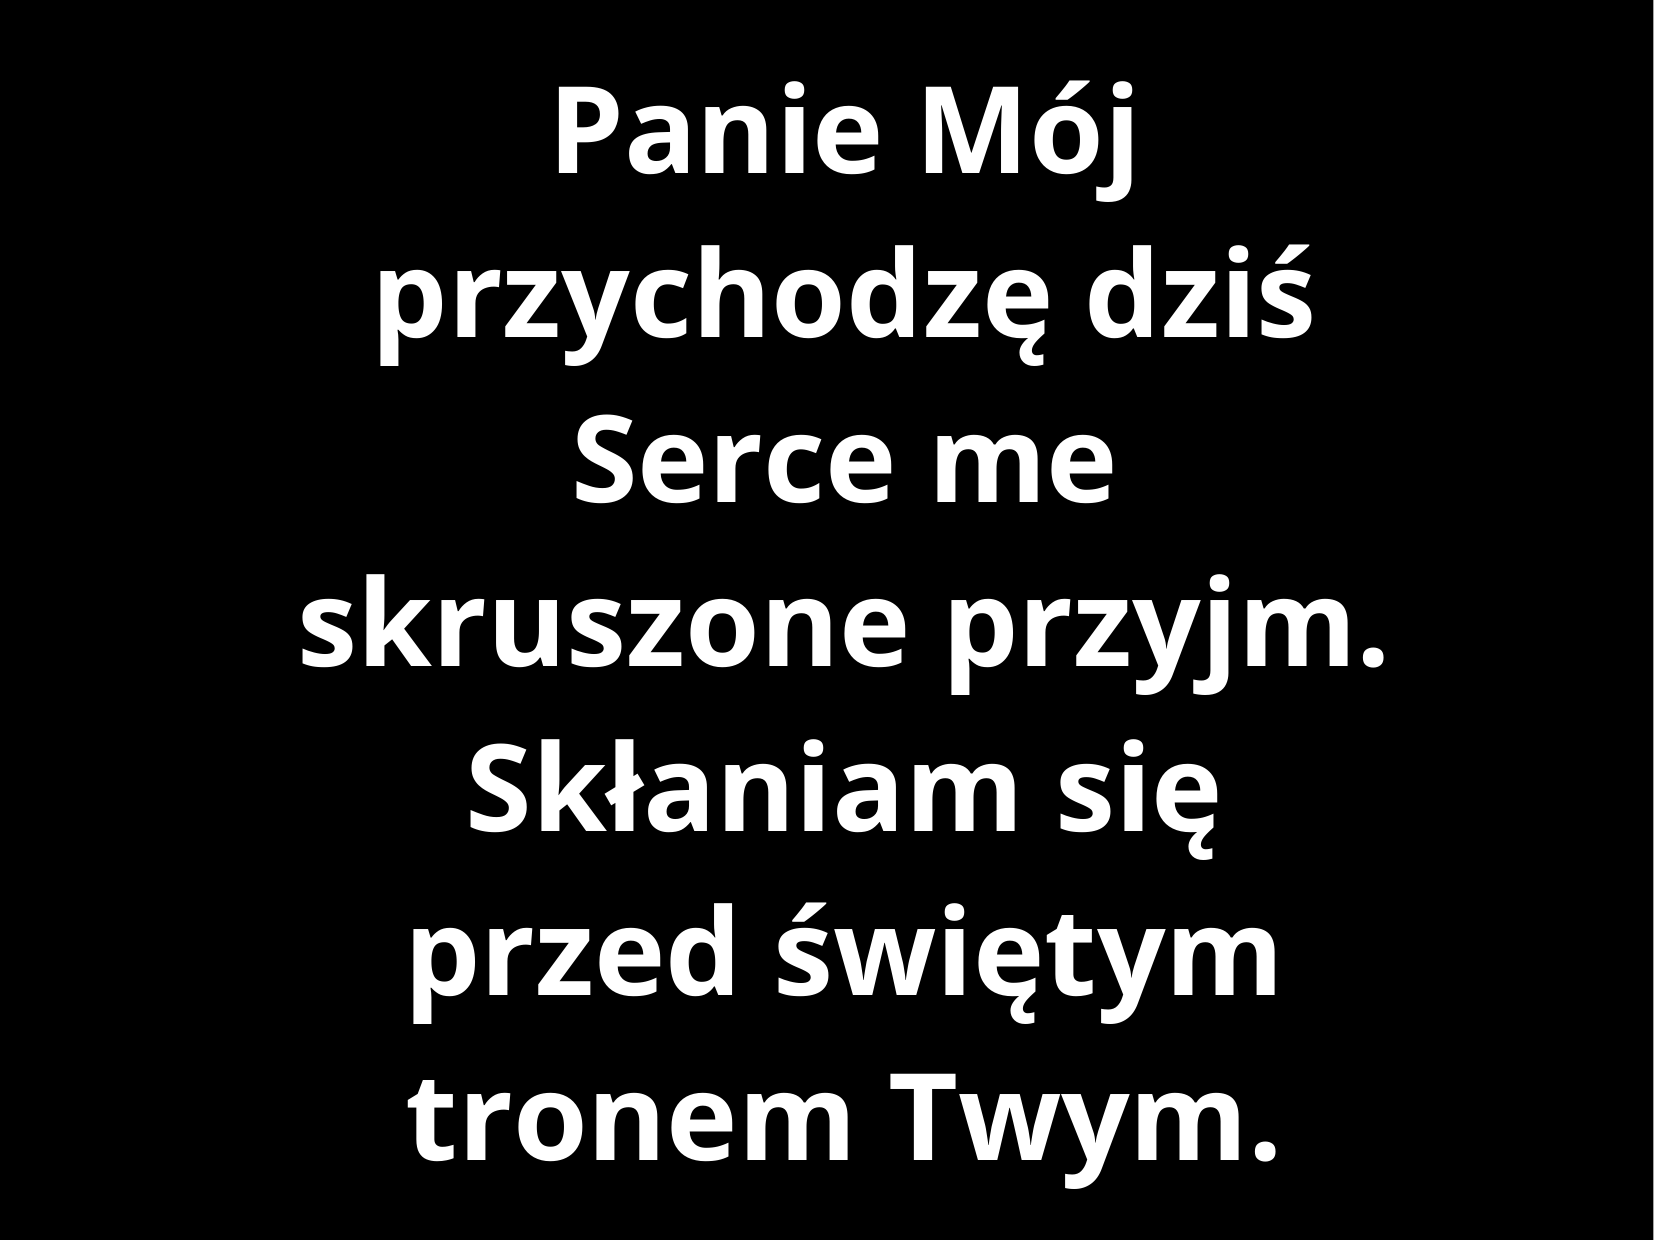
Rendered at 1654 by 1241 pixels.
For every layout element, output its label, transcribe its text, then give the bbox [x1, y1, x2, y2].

subtitle Panie Mój przychodzę dziś Serce me skruszone przyjm. Skłaniam się przed świętym tronem Twym. [0, 0, 1654, 1241]
